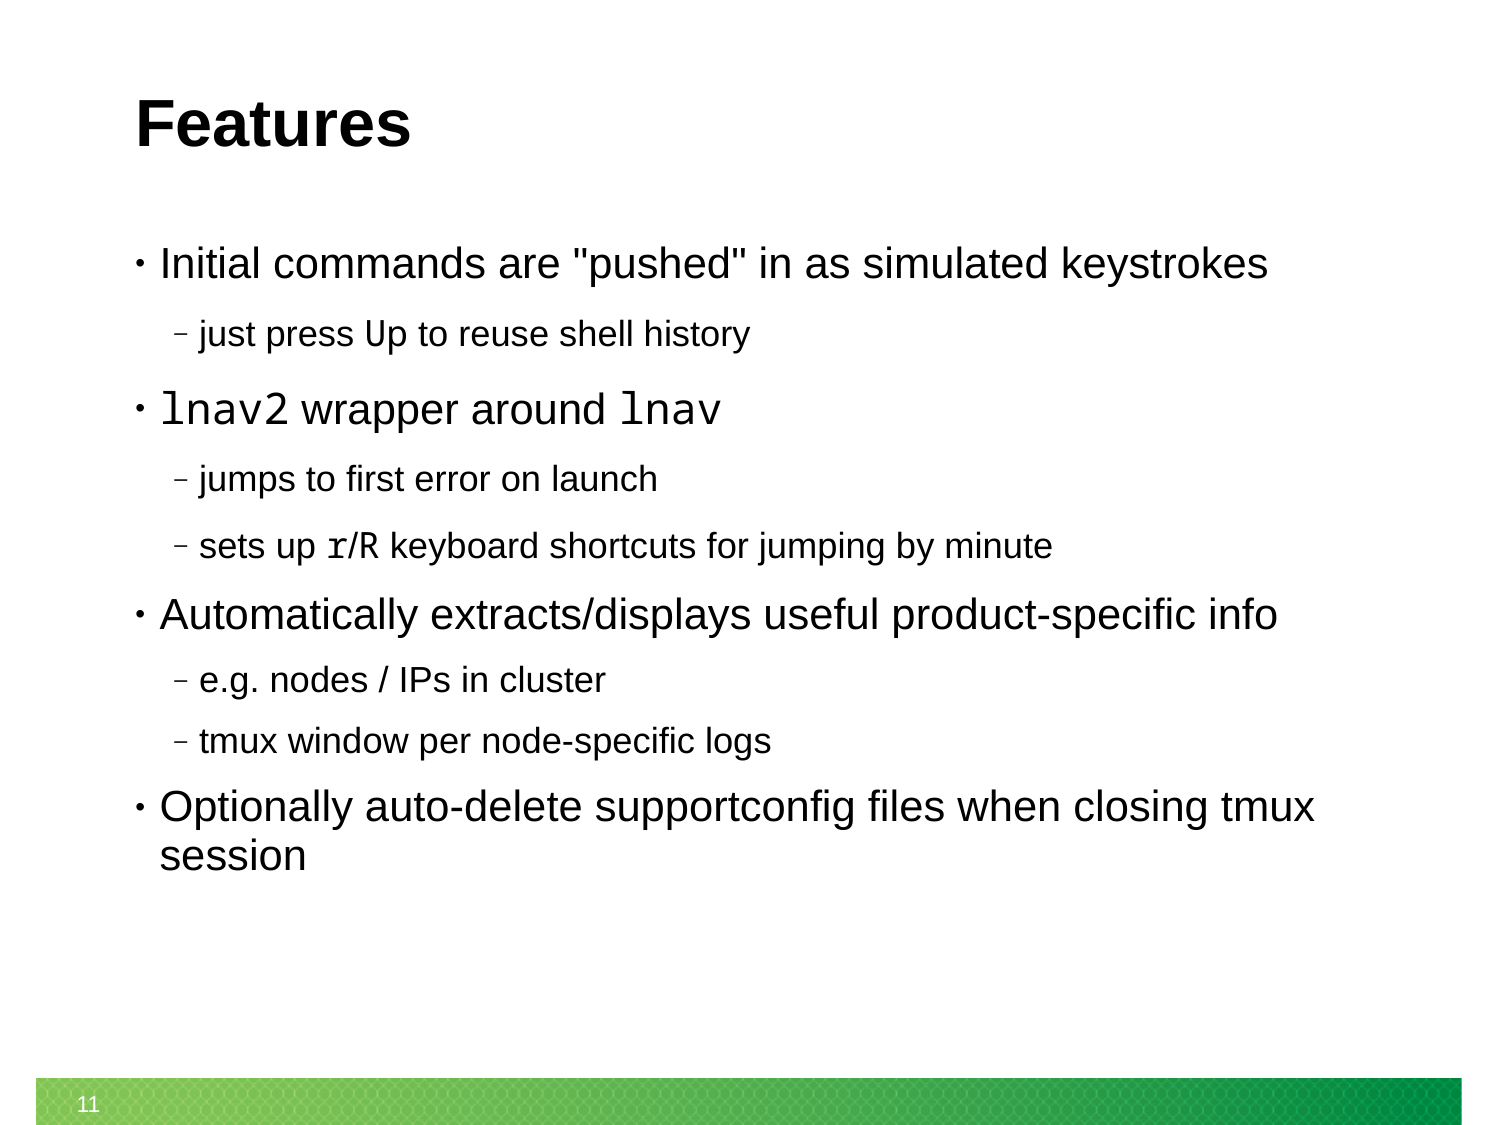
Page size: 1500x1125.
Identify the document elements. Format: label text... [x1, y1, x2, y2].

picture [36, 1078, 1462, 1125]
title Features [135, 41, 1372, 204]
list Initial commands are "pushed" in as simulated keystrokes just press Up to reuse shell history lnav2 wrapper around lnav jumps to first error on launch sets up r/R keyboard shortcuts for jumping by minute Automatically extracts/displays useful product-specific info e.g. nodes / IPs in cluster tmux window per node-specific logs Optionally auto-delete supportconfig files when closing tmux session [135, 238, 1372, 892]
